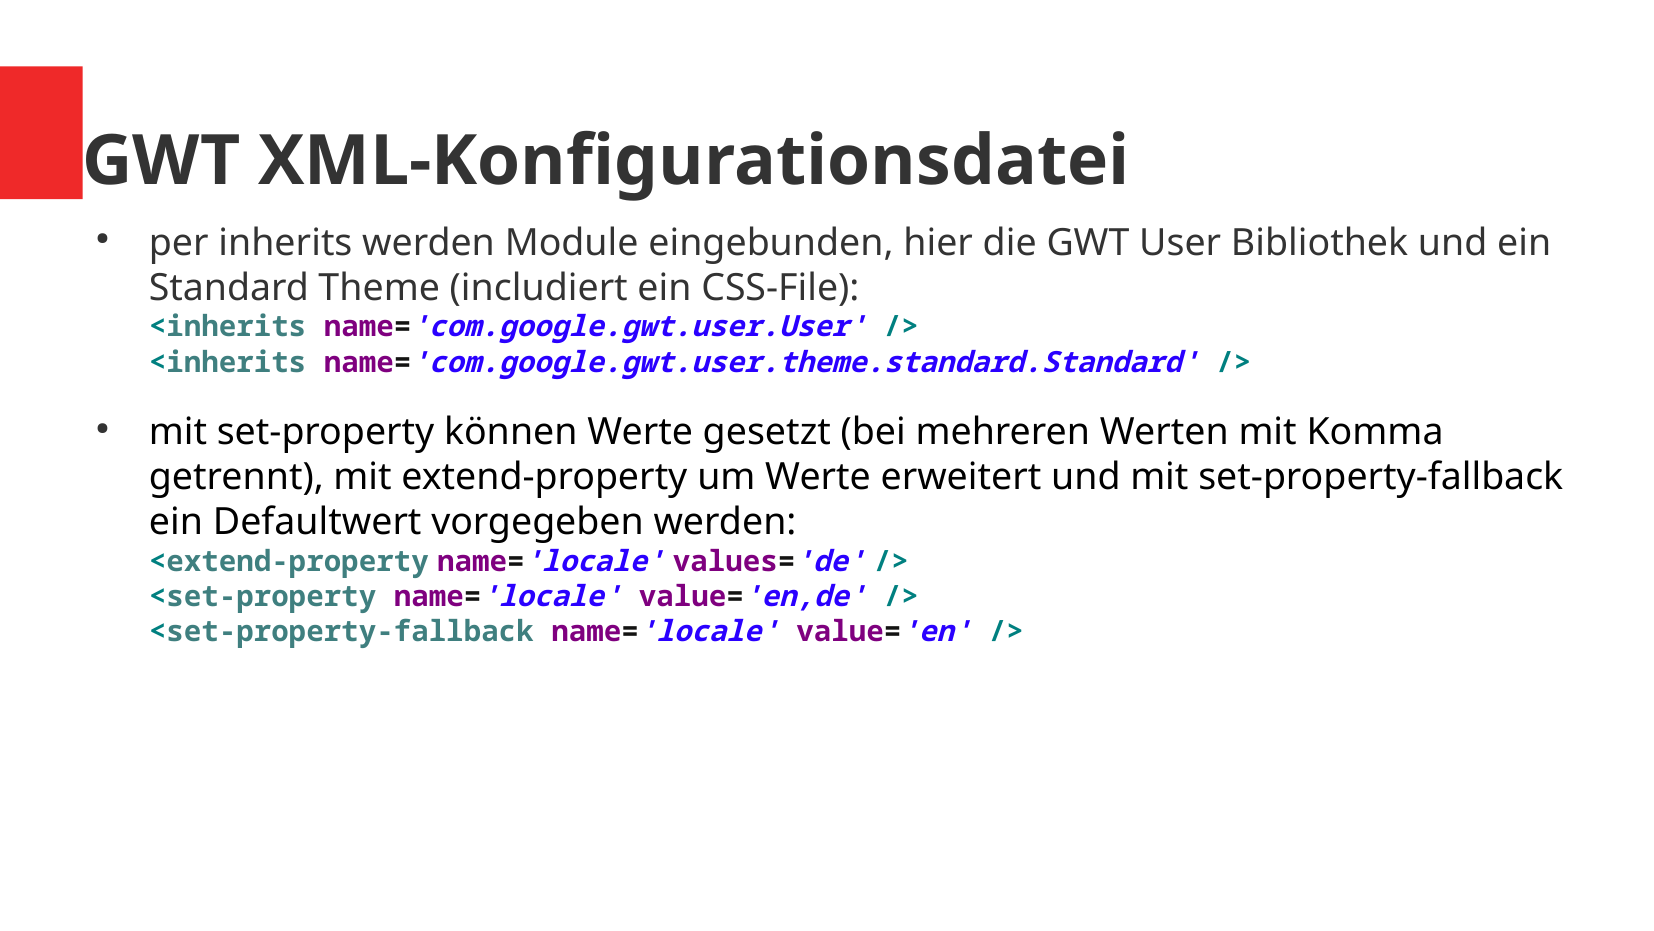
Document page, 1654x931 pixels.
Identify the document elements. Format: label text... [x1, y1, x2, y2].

list per inherits werden Module eingebunden, hier die GWT User Bibliothek und ein Standard Theme (includiert ein CSS-File): <inherits name='com.google.gwt.user.User' /> <inherits name='com.google.gwt.user.theme.standard.Standard' /> mit set-property können Werte gesetzt (bei mehreren Werten mit Komma getrennt), mit extend-property um Werte erweitert und mit set-property-fallback ein Defaultwert vorgegeben werden: <extend-property name='locale' values='de' /> <set-property name='locale' value='en,de' /> <set-property-fallback name='locale' value='en' /> [78, 217, 1567, 804]
title GWT XML-Konfigurationsdatei [82, 33, 1571, 196]
